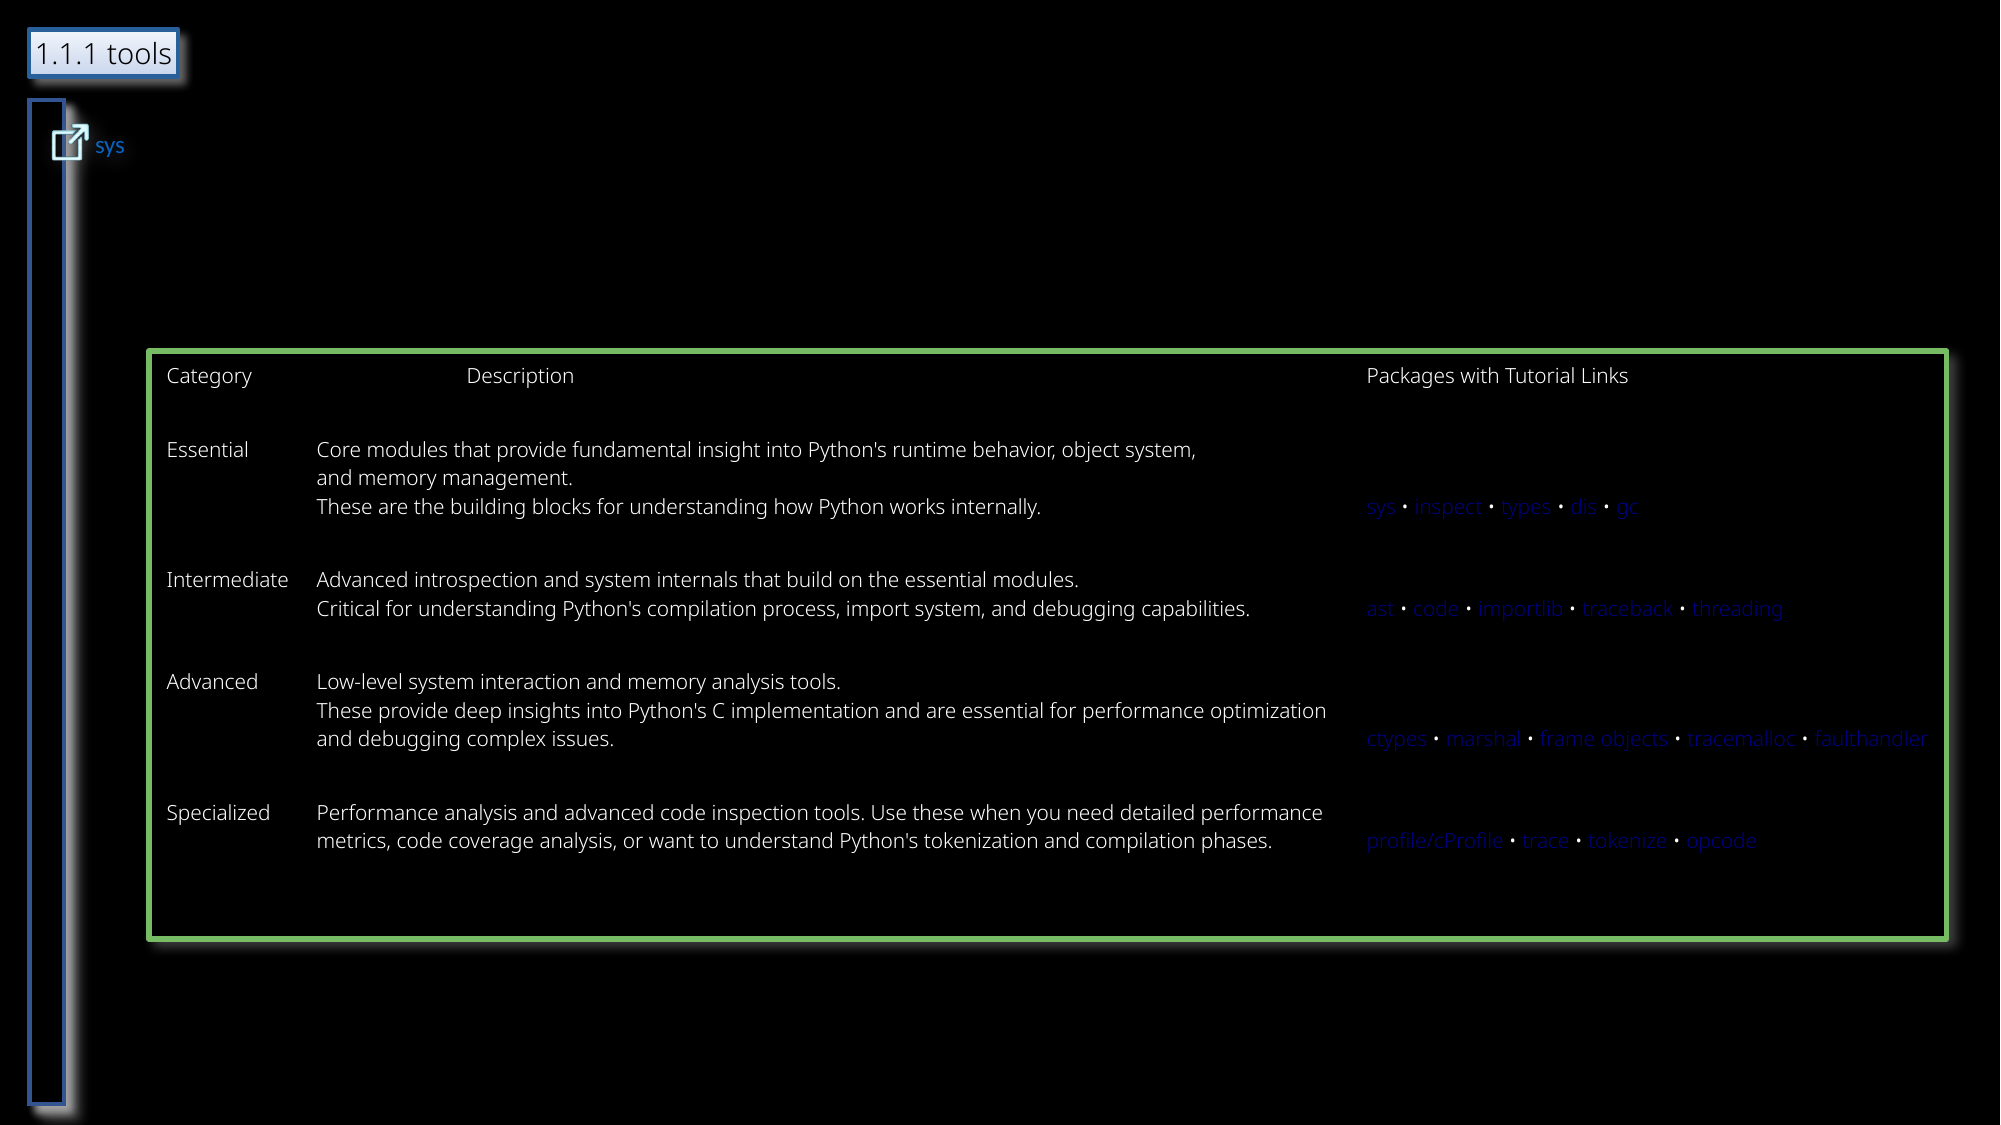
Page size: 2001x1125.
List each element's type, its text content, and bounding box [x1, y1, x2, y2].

title 1.1.1 tools [29, 29, 178, 77]
text_box Category Description Packages with Tutorial Links Essential Core modules that provide fundamental insight into Python's runtime behavior, object system, and memory management. These are the building blocks for understanding how Python works internally. sys • inspect • types • dis • gc Intermediate Advanced introspection and system internals that build on the essential modules. Critical for understanding Python's compilation process, import system, and debugging capabilities. ast • code • importlib • traceback • threading Advanced Low-level system interaction and memory analysis tools. These provide deep insights into Python's C implementation and are essential for performance optimization and debugging complex issues. ctypes • marshal • frame objects • tracemalloc • faulthandler Specialized Performance analysis and advanced code inspection tools. Use these when you need detailed performance metrics, code coverage analysis, or want to understand Python's tokenization and compilation phases. profile/cProfile • trace • tokenize • opcode [151, 351, 1945, 914]
text_box [29, 100, 64, 1105]
text_box sys [103, 121, 140, 167]
picture [47, 119, 93, 165]
